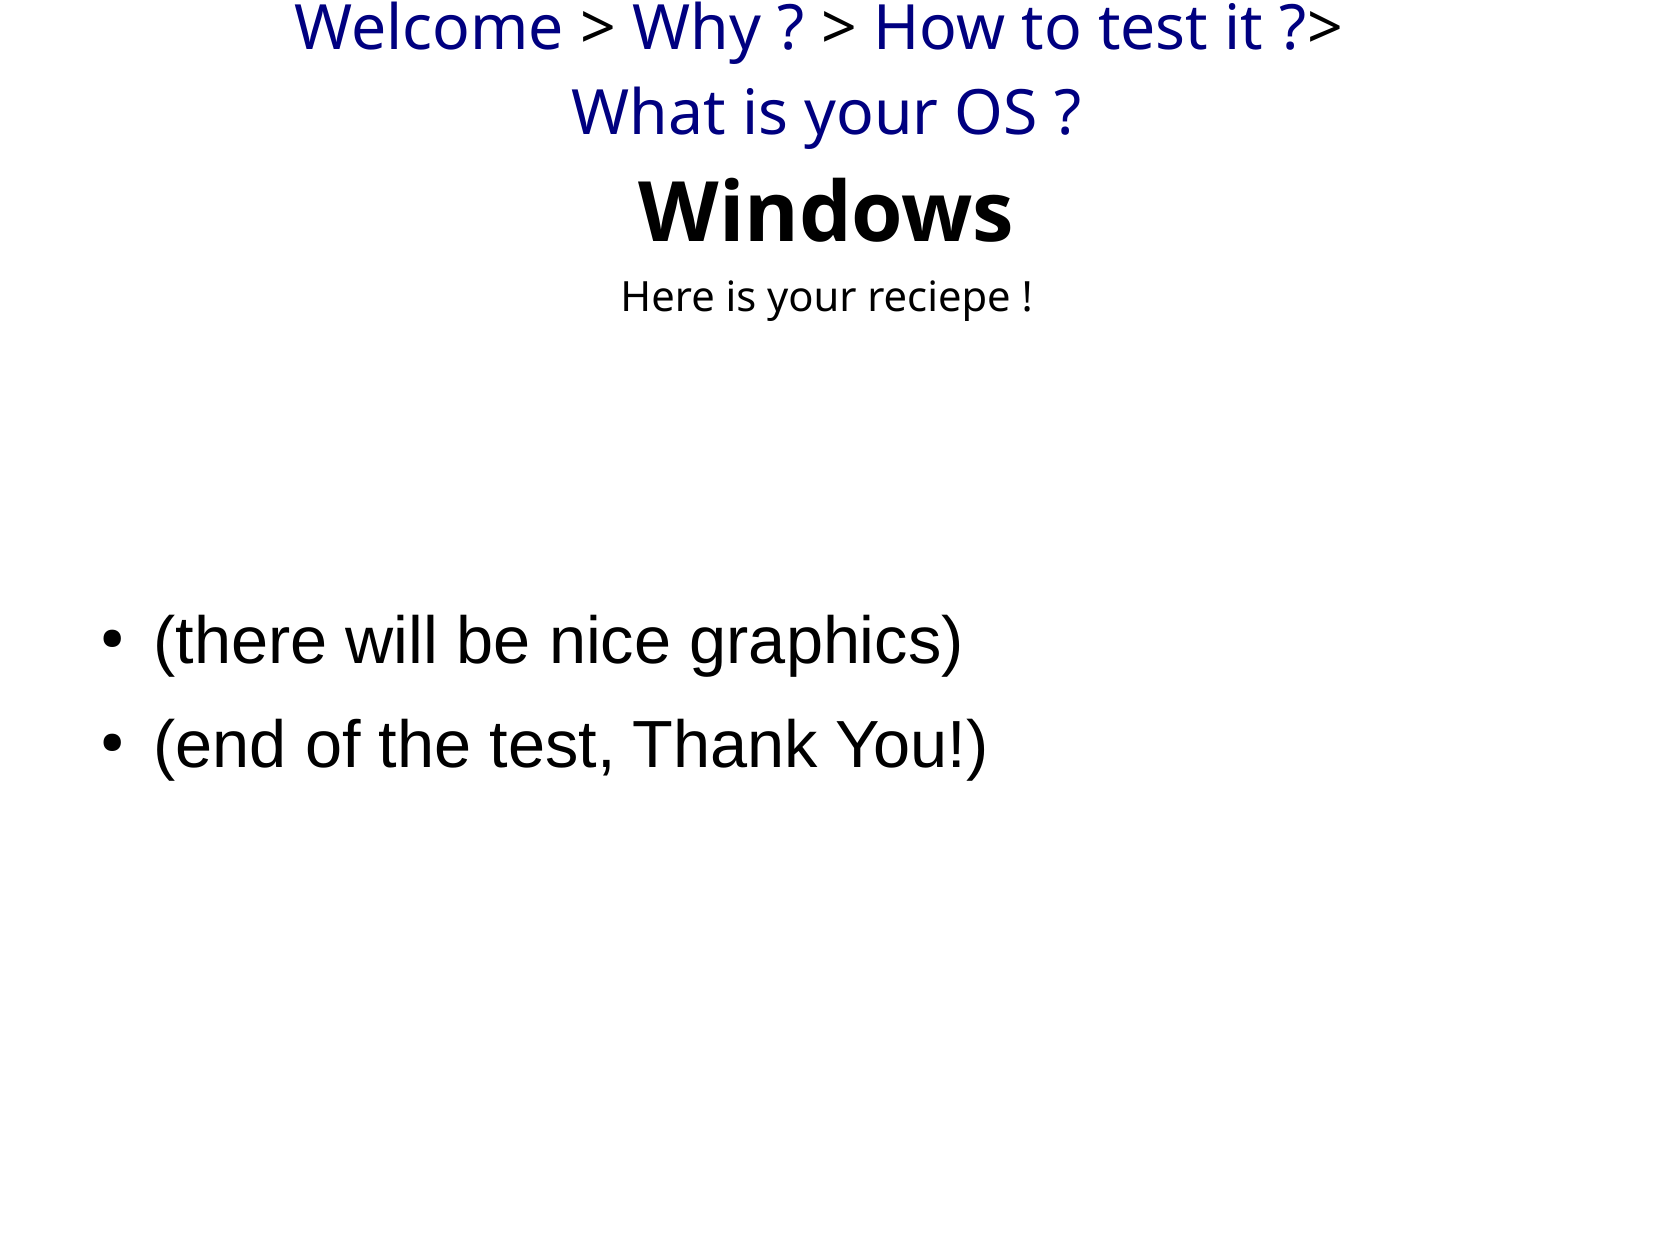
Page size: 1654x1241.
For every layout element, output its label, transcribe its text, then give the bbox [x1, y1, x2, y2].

list (there will be nice graphics) (end of the test, Thank You!) [82, 290, 1538, 1010]
title Welcome > Why ? > How to test it ?> What is your OS ? Windows Here is your reciepe ! [82, 35, 1571, 271]
